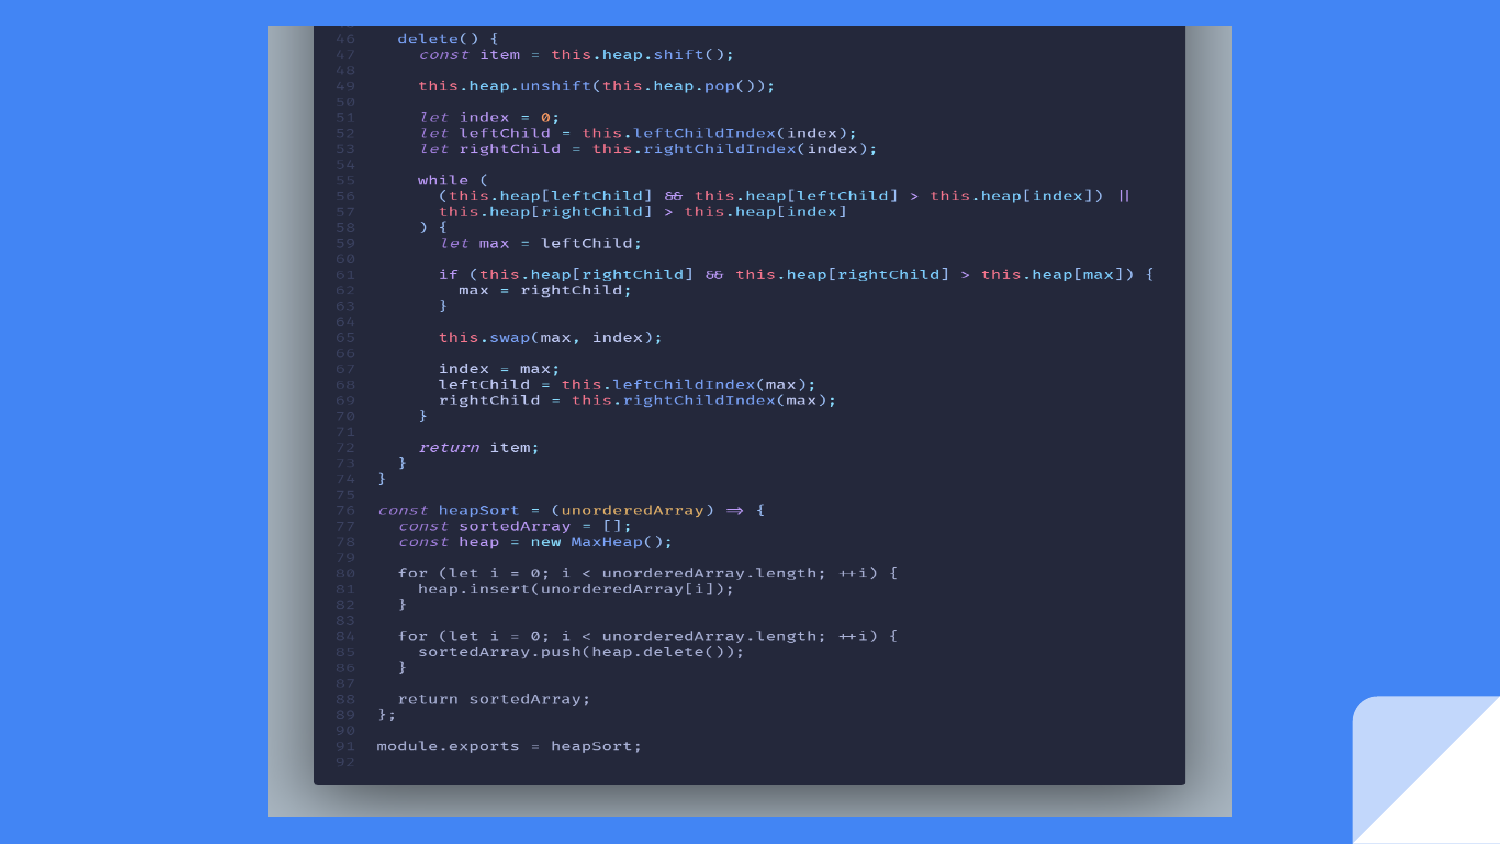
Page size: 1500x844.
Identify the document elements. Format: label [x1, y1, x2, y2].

picture [268, 26, 1232, 817]
